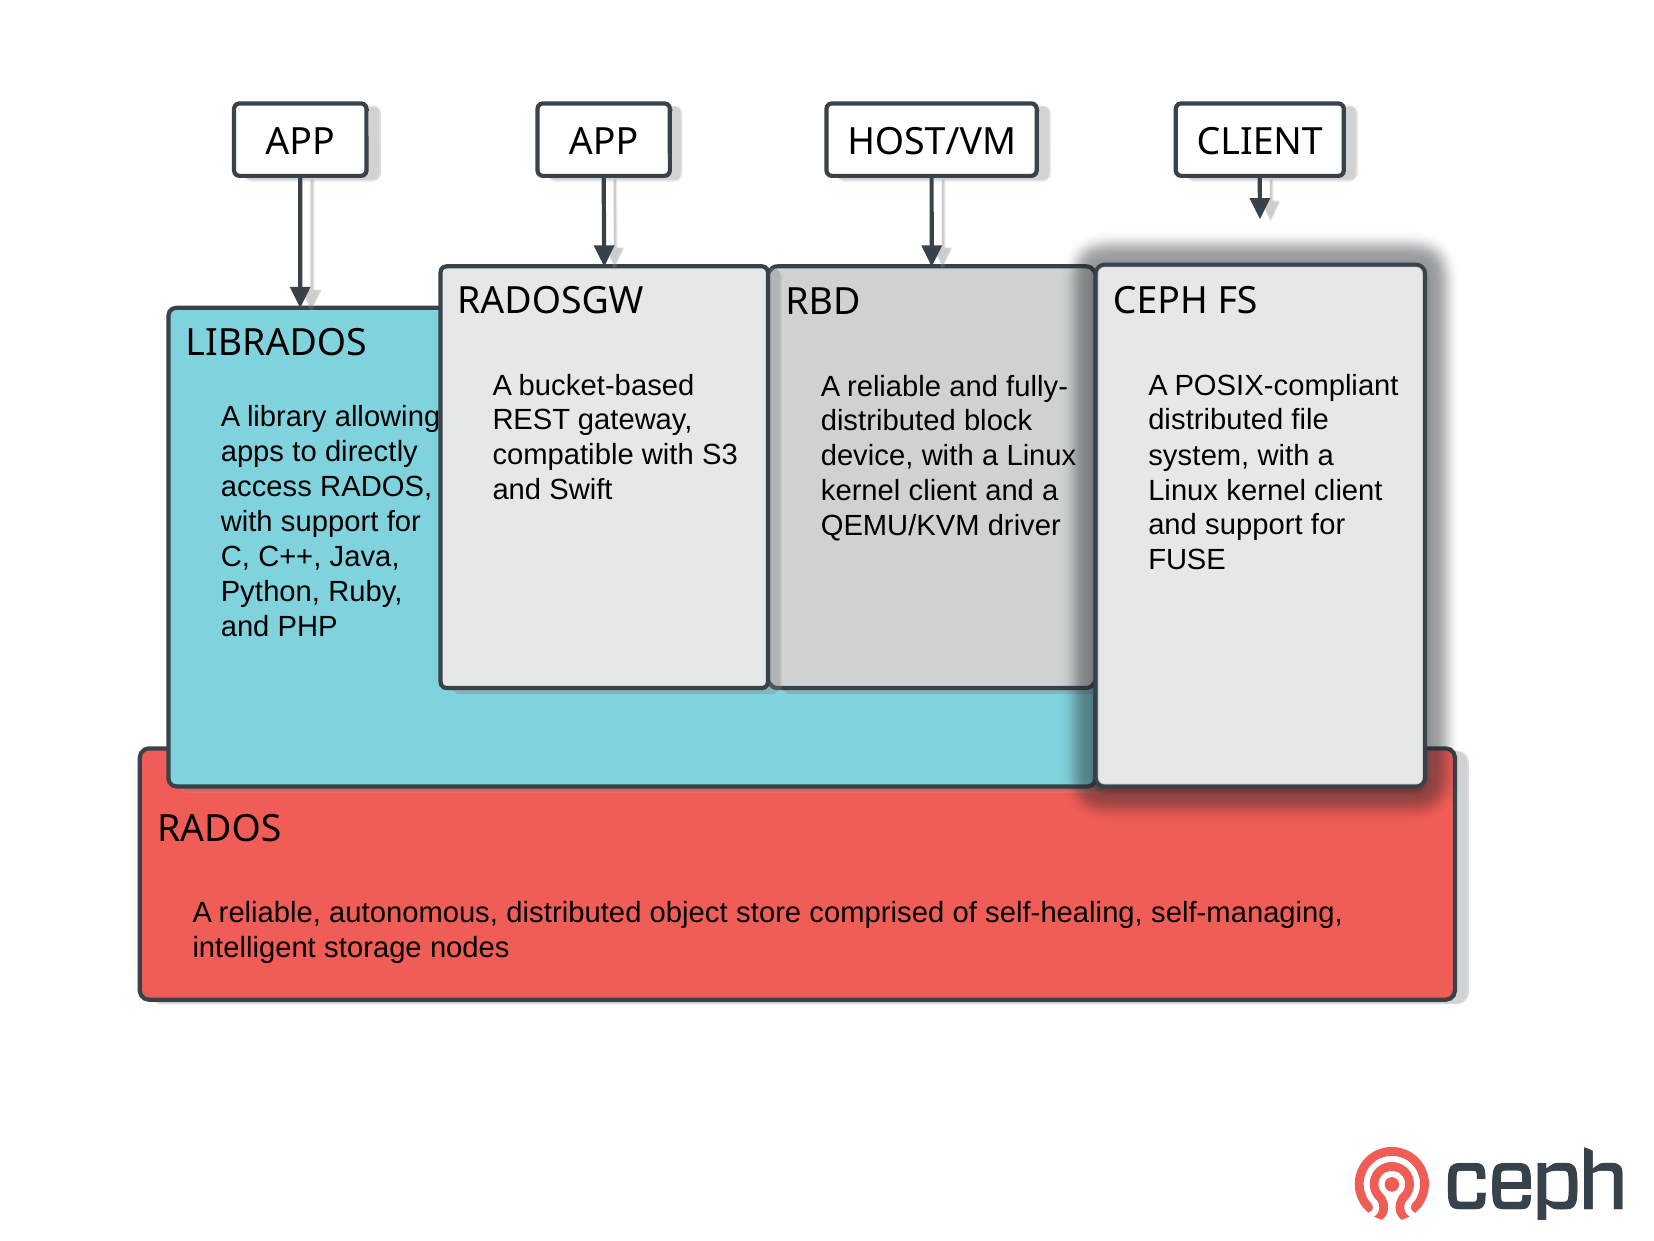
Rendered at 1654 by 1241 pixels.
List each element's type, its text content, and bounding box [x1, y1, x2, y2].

text_box RADOSGW A bucket-based REST gateway, compatible with S3 and Swift [440, 266, 768, 688]
text_box RADOS A reliable, autonomous, distributed object store comprised of self-healing, self-managing, intelligent storage nodes [139, 748, 1455, 1000]
text_box HOST/VM [826, 103, 1037, 176]
text_box LIBRADOS A library allowing apps to directly access RADOS, with support for C, C++, Java, Python, Ruby, and PHP [168, 307, 1045, 787]
text_box RBD A reliable and fully-distributed block device, with a Linux kernel client and a QEMU/KVM driver [768, 266, 1045, 688]
text_box APP [537, 103, 670, 176]
text_box APP [234, 103, 367, 176]
picture [1045, 218, 1476, 841]
picture [1308, 1100, 1654, 1241]
text_box CLIENT [1175, 103, 1344, 176]
text_box CEPH FS A POSIX-compliant distributed file system, with a Linux kernel client and support for FUSE [1098, 268, 1422, 784]
